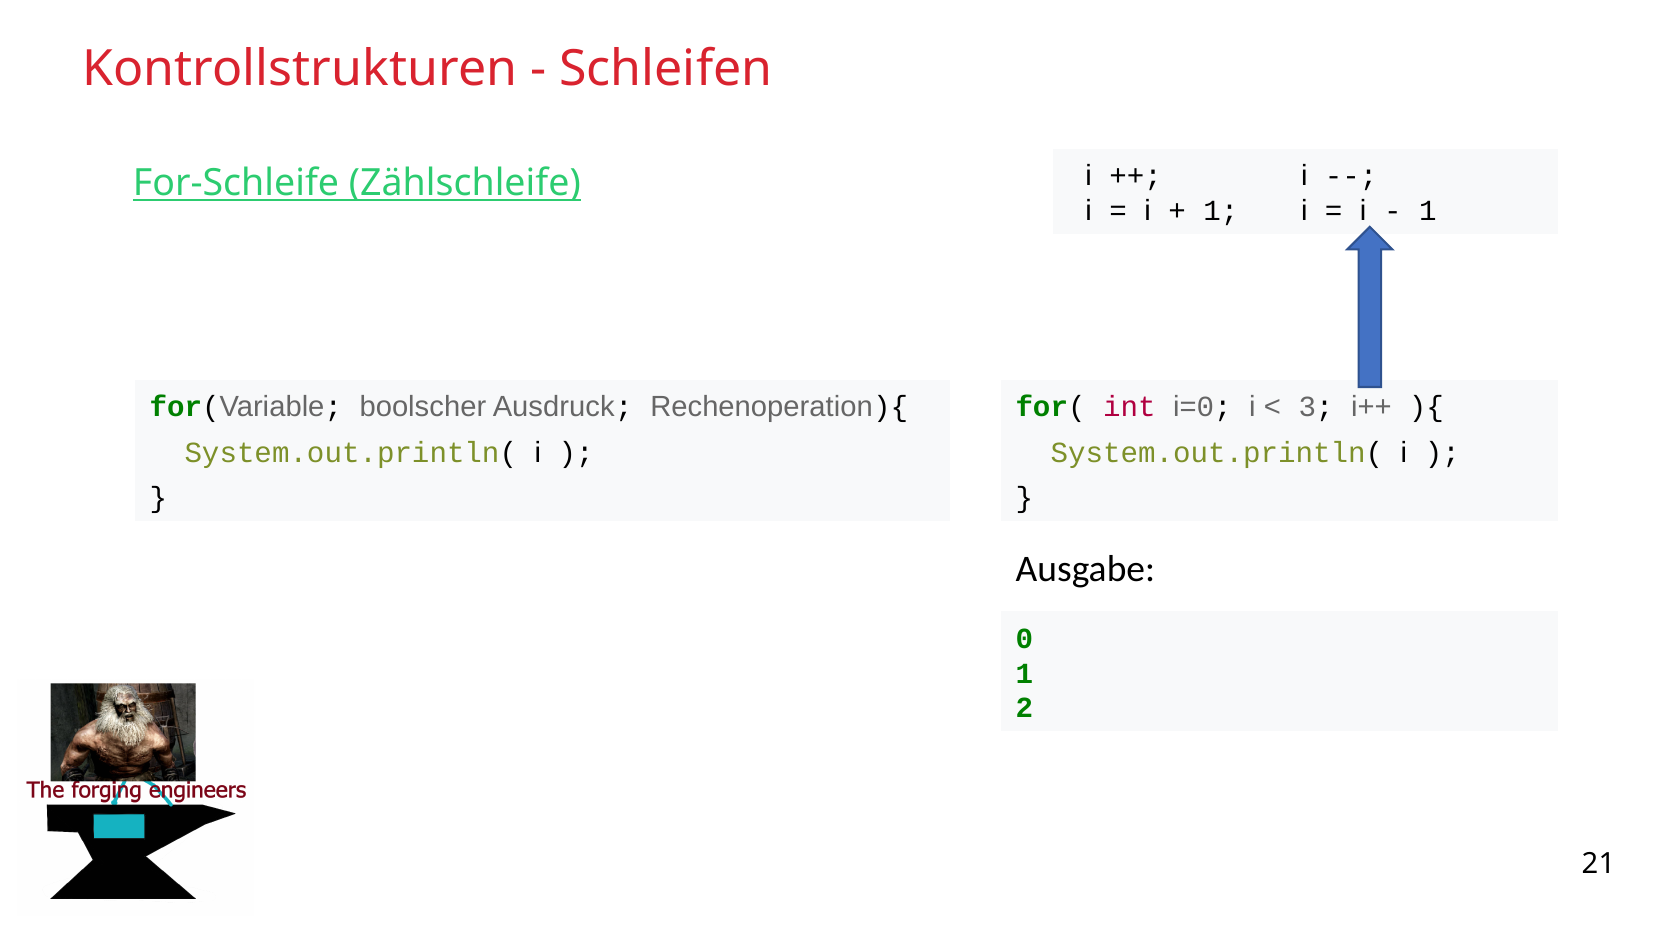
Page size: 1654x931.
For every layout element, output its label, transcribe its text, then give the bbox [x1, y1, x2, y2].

text_box [1347, 226, 1393, 387]
text_box For-Schleife (Zählschleife) [118, 148, 590, 208]
text_box for( int i=0; i < 3; i++ ){ System.out.println( i ); } [1001, 380, 1558, 521]
text_box Ausgabe: [1000, 536, 1173, 597]
text_box 0 1 2 [1001, 611, 1558, 731]
text_box i ++; i --; i = i + 1; i = i - 1 [1053, 149, 1558, 234]
text_box for(Variable; boolscher Ausdruck; Rechenoperation){ System.out.println( i ); } [135, 380, 950, 521]
title Kontrollstrukturen - Schleifen [82, 37, 1571, 95]
picture [17, 679, 254, 916]
